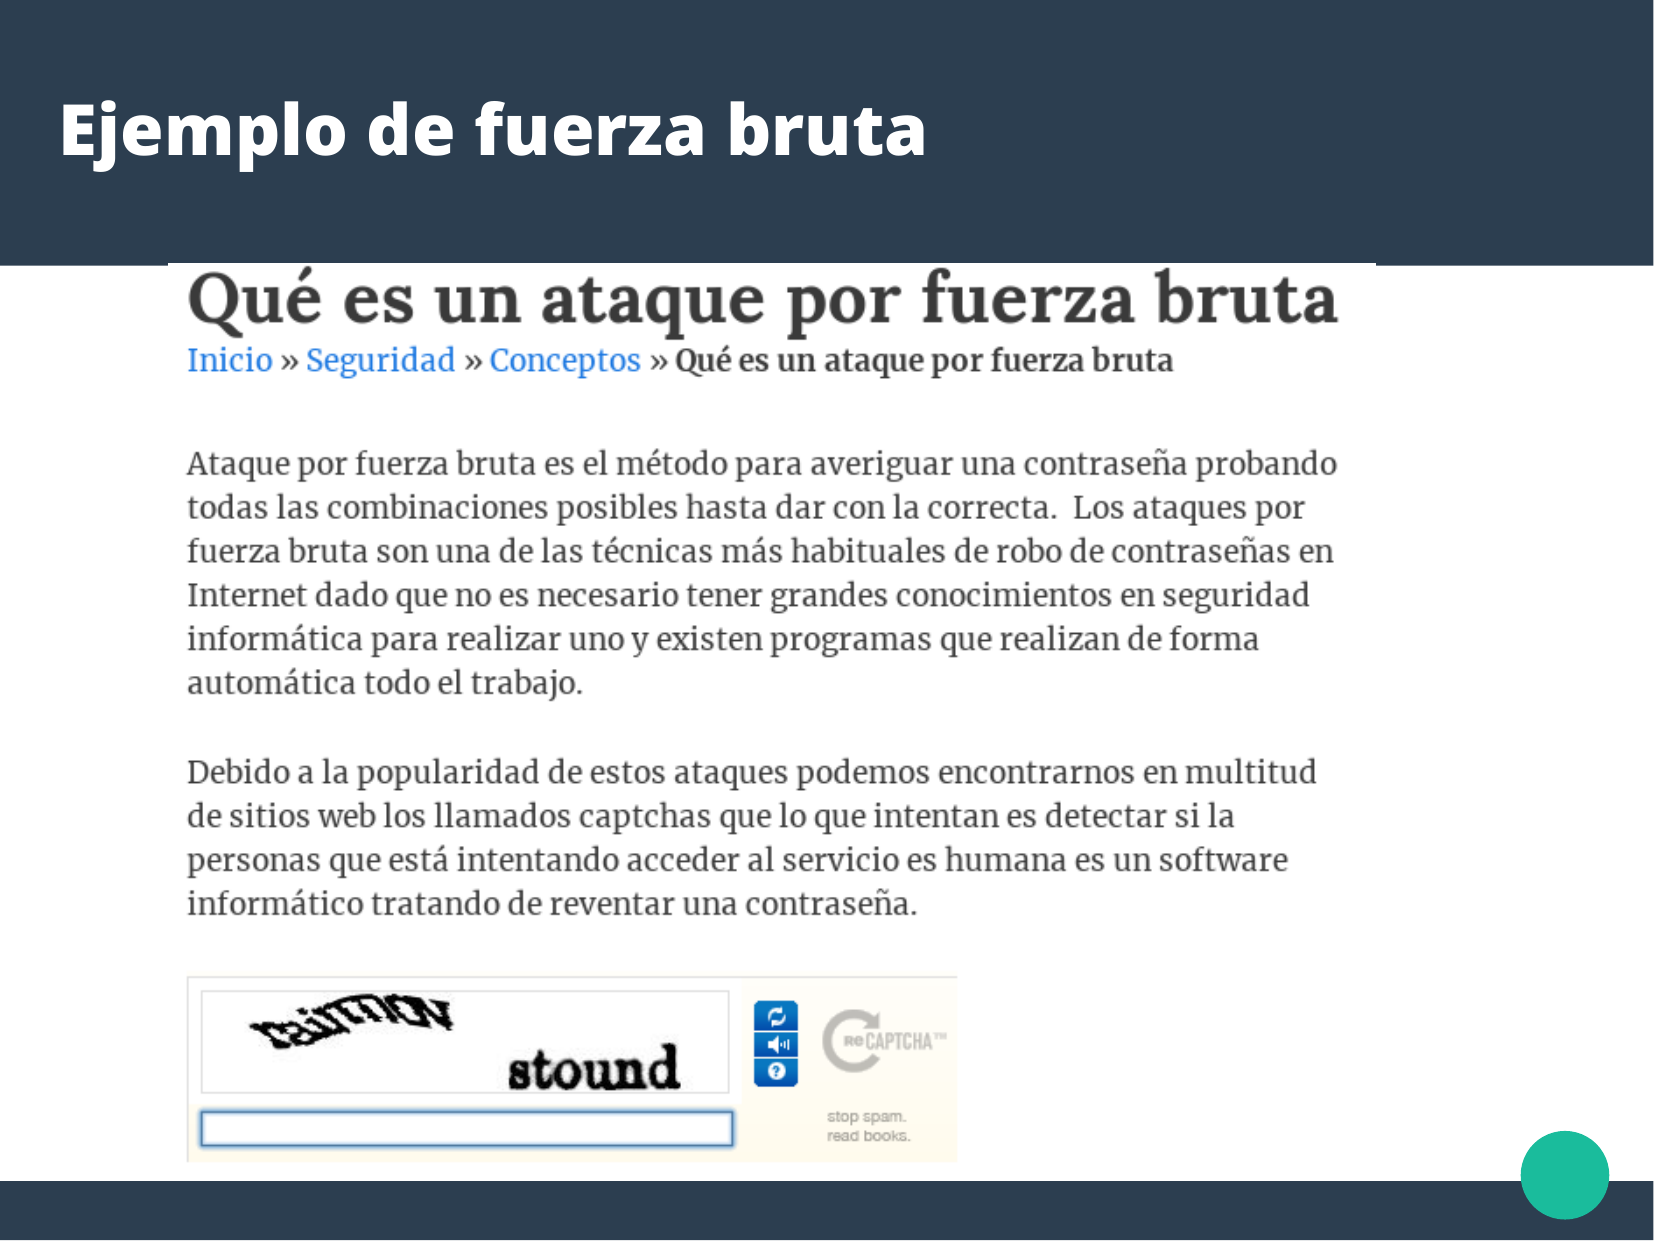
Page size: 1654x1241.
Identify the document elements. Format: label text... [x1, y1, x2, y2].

picture [168, 263, 1376, 1180]
title Ejemplo de fuerza bruta [59, 56, 1595, 200]
